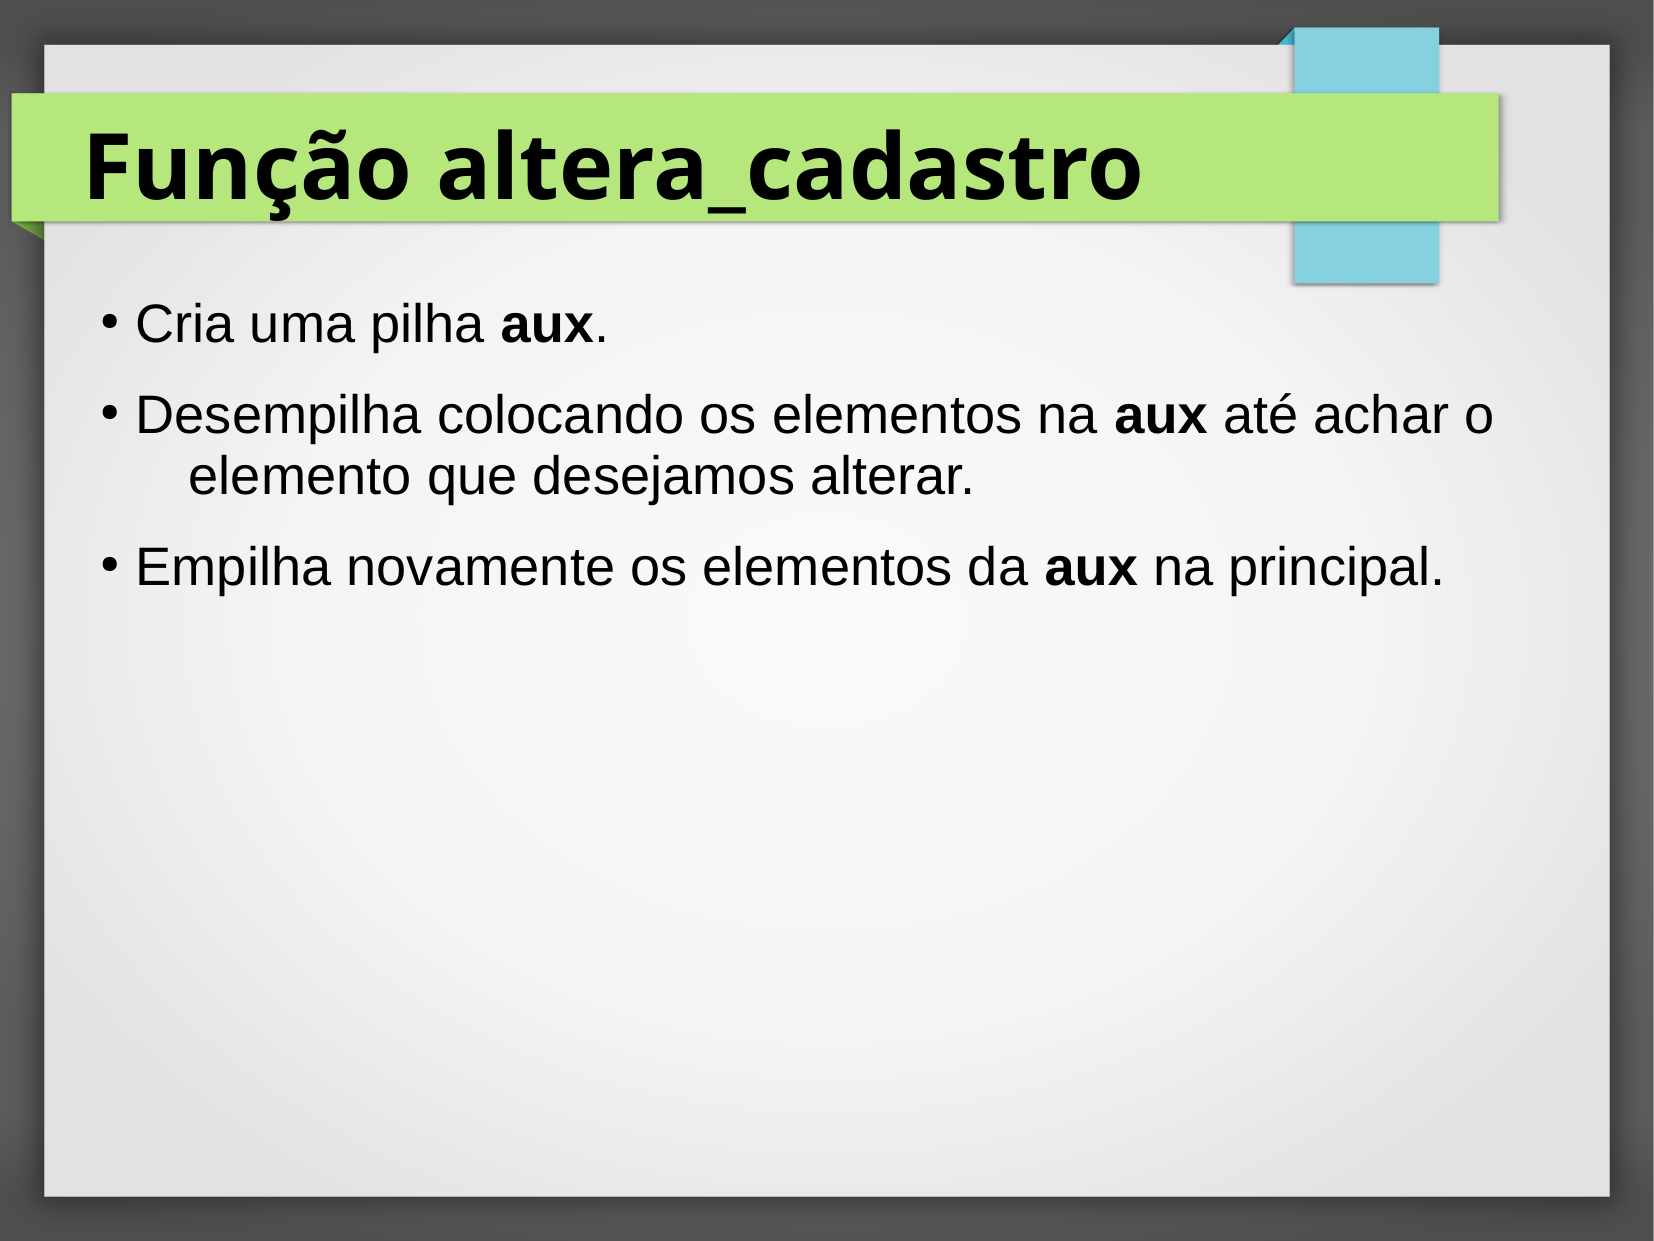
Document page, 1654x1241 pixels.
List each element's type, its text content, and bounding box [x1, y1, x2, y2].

title Função altera_cadastro [82, 49, 1571, 257]
list Cria uma pilha aux. Desempilha colocando os elementos na aux até achar o elemento que desejamos alterar. Empilha novamente os elementos da aux na principal. [82, 290, 1571, 1010]
picture [0, 0, 1654, 1241]
